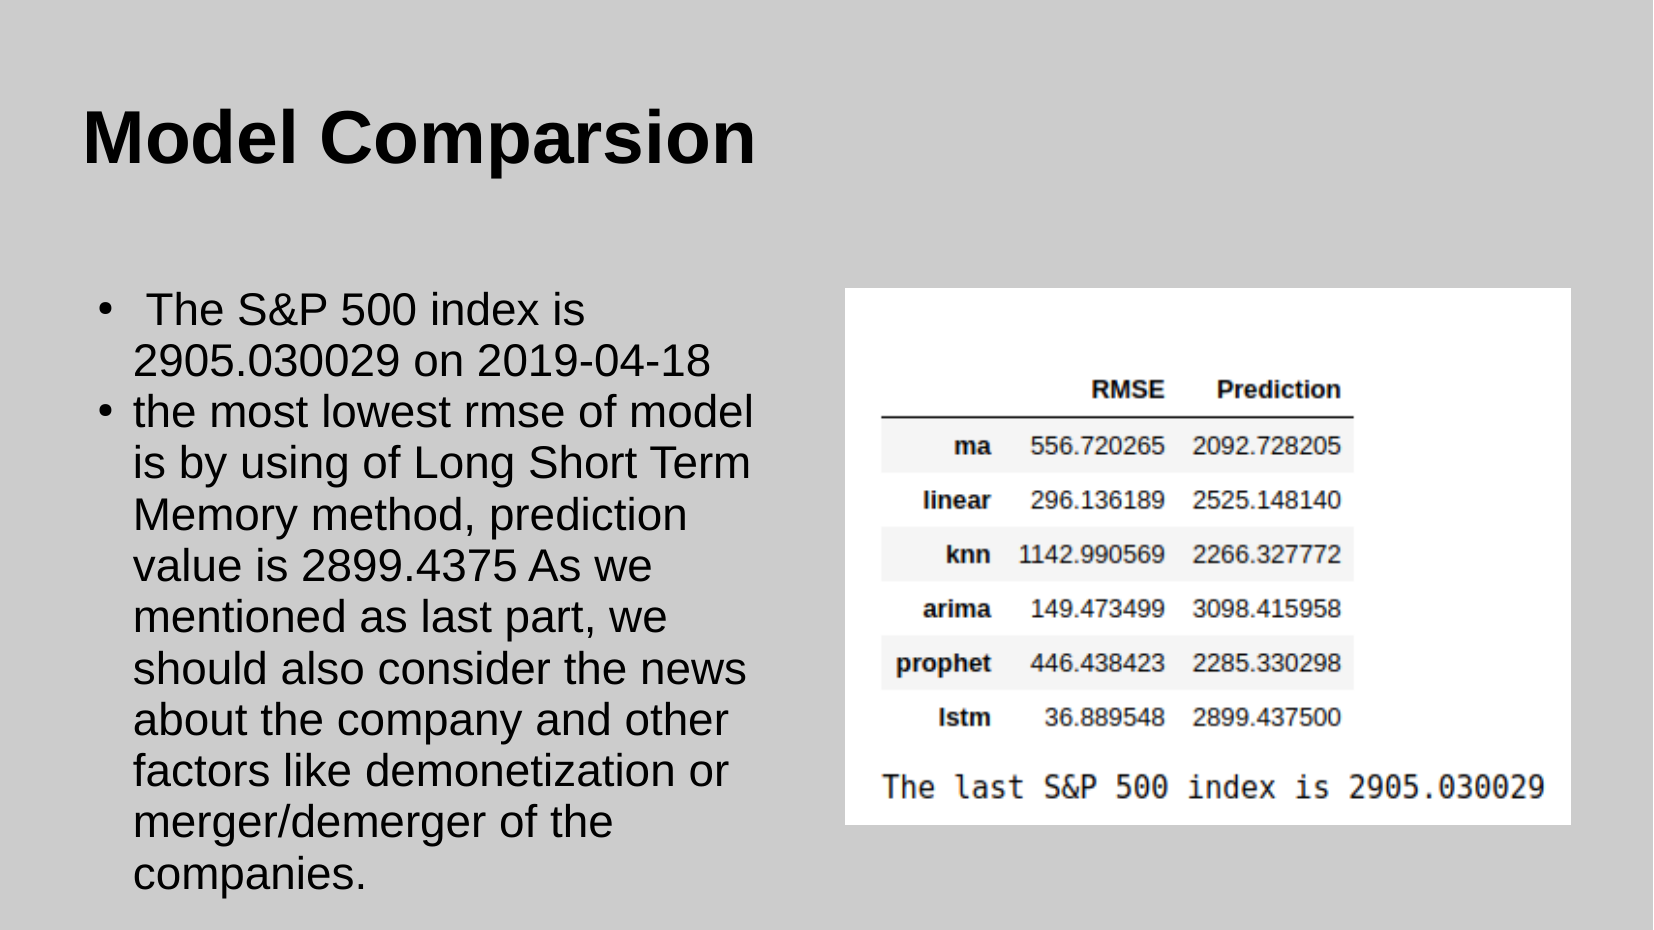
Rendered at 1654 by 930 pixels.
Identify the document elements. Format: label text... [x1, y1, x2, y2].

picture [845, 288, 1571, 825]
subtitle [82, 217, 1571, 757]
text_box The S&P 500 index is 2905.030029 on 2019-04-18 the most lowest rmse of model is by using of Long Short Term Memory method, prediction value is 2899.4375 As we mentioned as last part, we should also consider the news about the company and other factors like demonetization or merger/demerger of the companies. [82, 276, 788, 930]
title Model Comparsion [82, 95, 1571, 217]
